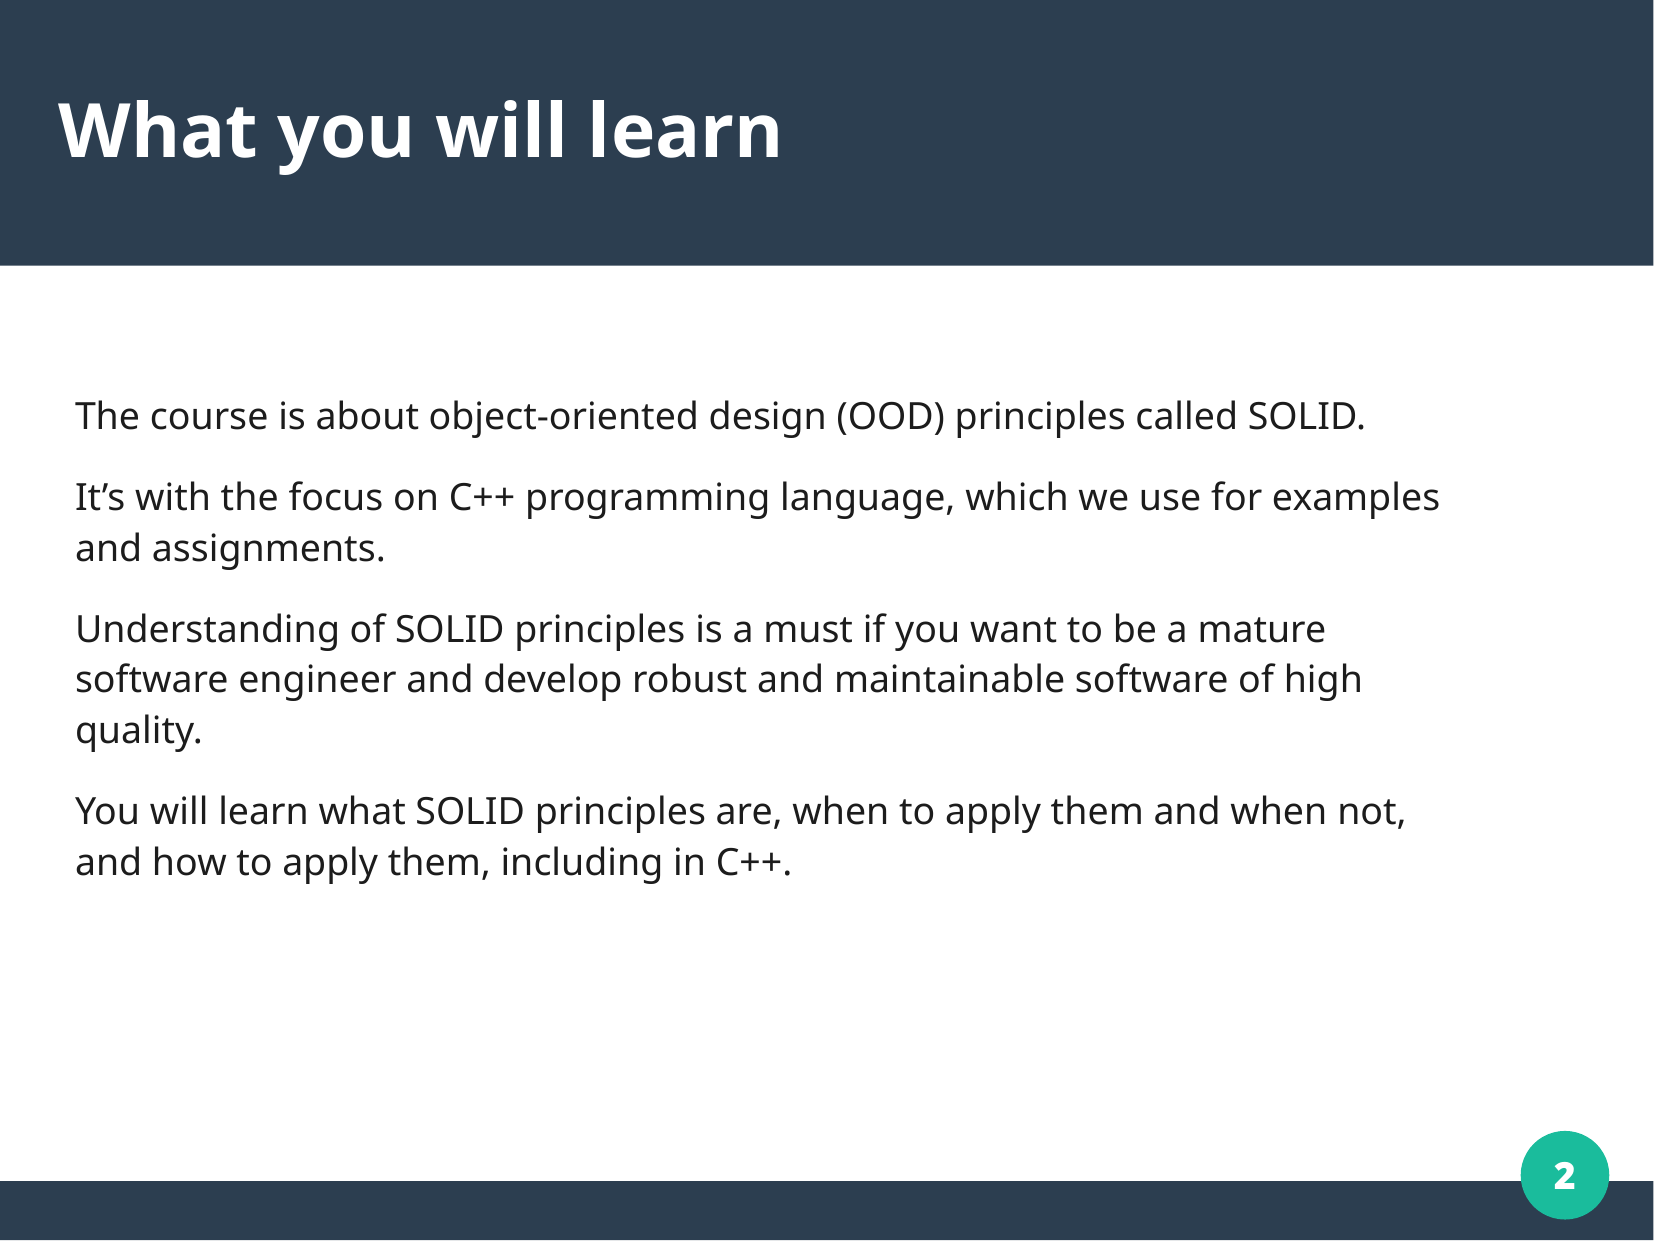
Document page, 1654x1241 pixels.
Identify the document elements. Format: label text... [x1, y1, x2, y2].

title What you will learn [59, 49, 1595, 207]
list The course is about object-oriented design (OOD) principles called SOLID. It’s with the focus on C++ programming language, which we use for examples and assignments. Understanding of SOLID principles is a must if you want to be a mature software engineer and develop robust and maintainable software of high quality. You will learn what SOLID principles are, when to apply them and when not, and how to apply them, including in C++. [75, 390, 1456, 1152]
